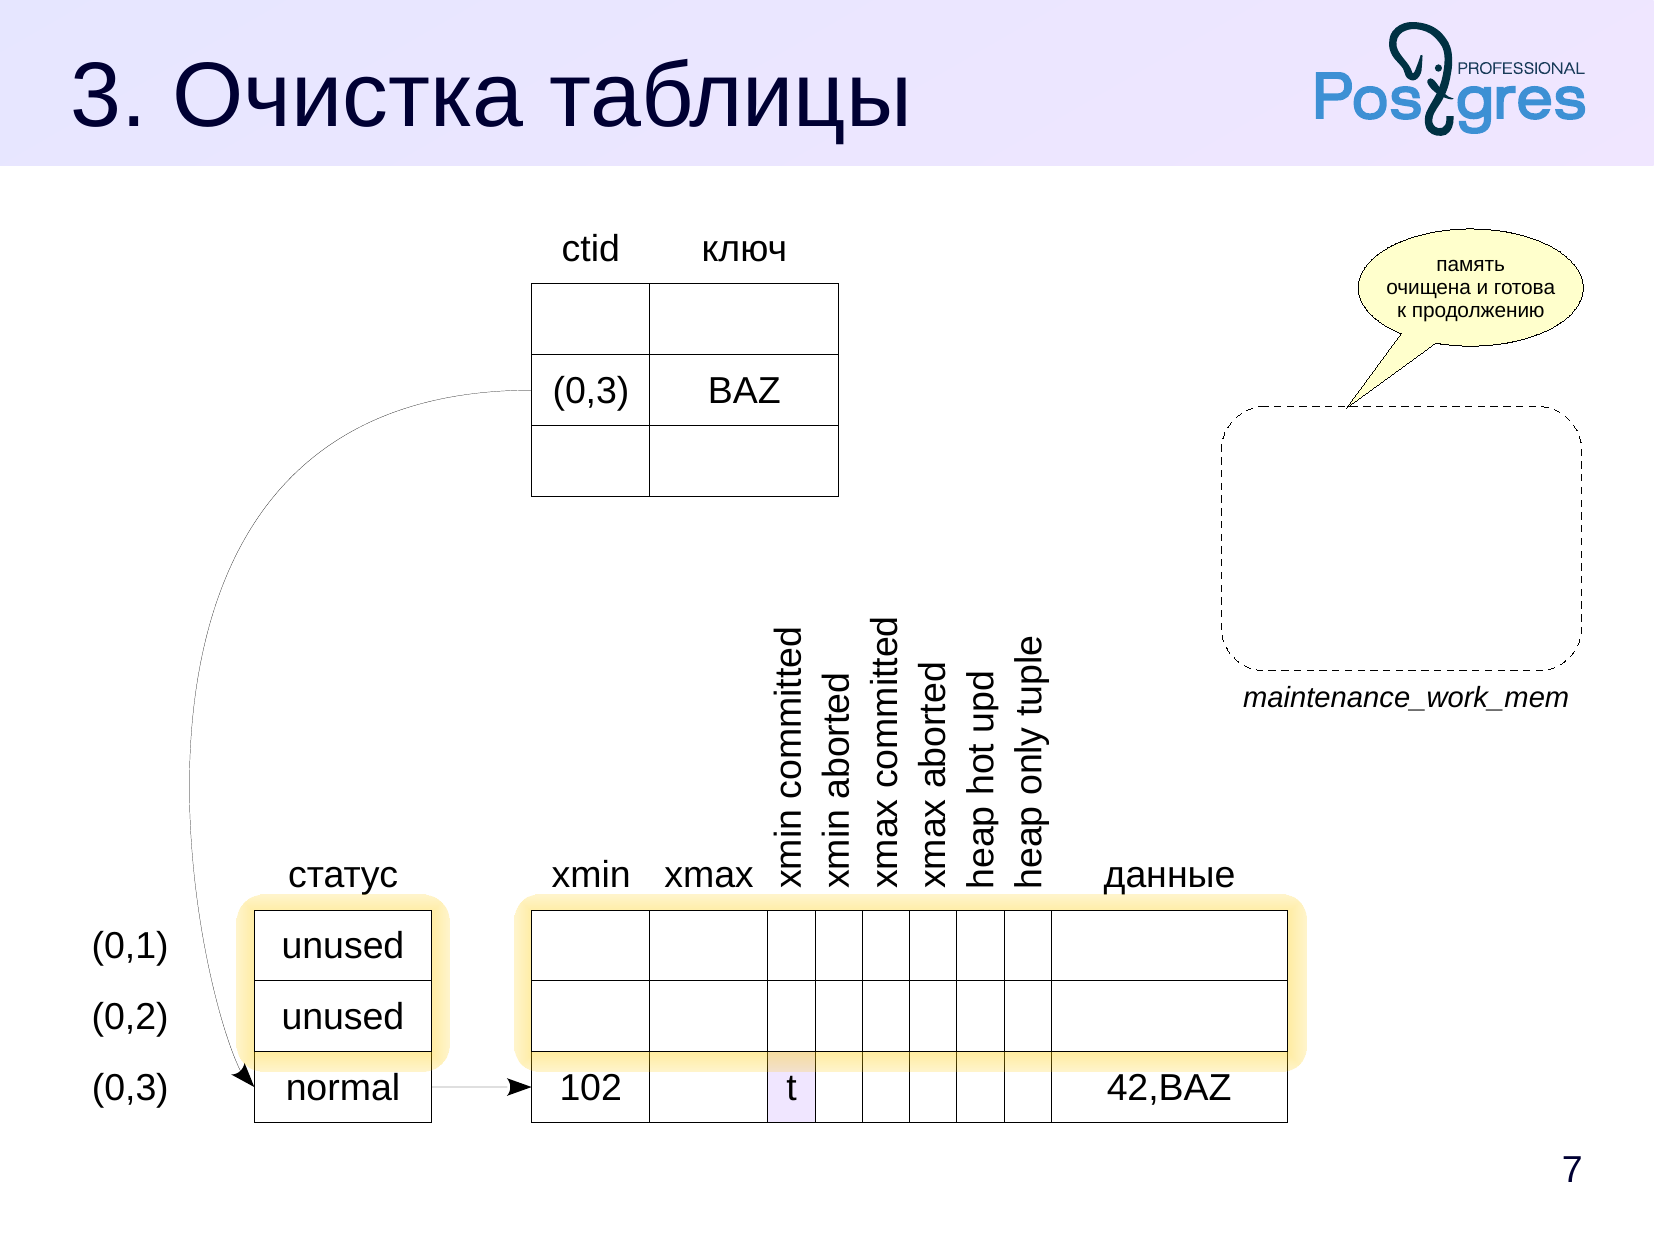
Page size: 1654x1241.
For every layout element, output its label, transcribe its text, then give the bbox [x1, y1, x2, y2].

text_box xmin committed [762, 590, 812, 894]
text_box normal [254, 1070, 432, 1123]
text_box xmin [532, 838, 650, 895]
text_box (0,3) [531, 355, 649, 425]
text_box maintenance_work_mem [1228, 673, 1585, 722]
text_box heap only tuple [998, 590, 1059, 894]
text_box xmax aborted [902, 590, 951, 894]
text_box t [768, 1072, 815, 1123]
text_box ключ [649, 212, 839, 283]
text_box (0,3) [71, 1051, 190, 1123]
text_box BAZ [649, 355, 839, 425]
text_box [531, 425, 839, 497]
text_box unused [254, 980, 432, 1052]
text_box статус [254, 839, 432, 896]
text_box xmax [650, 838, 769, 894]
text_box 102 [531, 1071, 649, 1123]
text_box данные [1059, 838, 1288, 895]
text_box 42,BAZ [1052, 1071, 1288, 1123]
text_box [1221, 406, 1582, 671]
text_box память очищена и готова к продолжению [1346, 228, 1584, 409]
title 3. Очистка таблицы [70, 43, 1241, 147]
text_box (0,1) [71, 909, 190, 980]
text_box heap hot upd [951, 590, 998, 894]
text_box unused [254, 910, 432, 980]
text_box xmin aborted [812, 590, 855, 894]
text_box данные [1109, 870, 1118, 885]
text_box ctid [531, 212, 649, 283]
text_box (0,2) [71, 980, 190, 1051]
text_box [531, 283, 839, 355]
text_box xmax committed [855, 590, 902, 894]
text_box [514, 894, 1306, 1123]
text_box [236, 894, 450, 1072]
